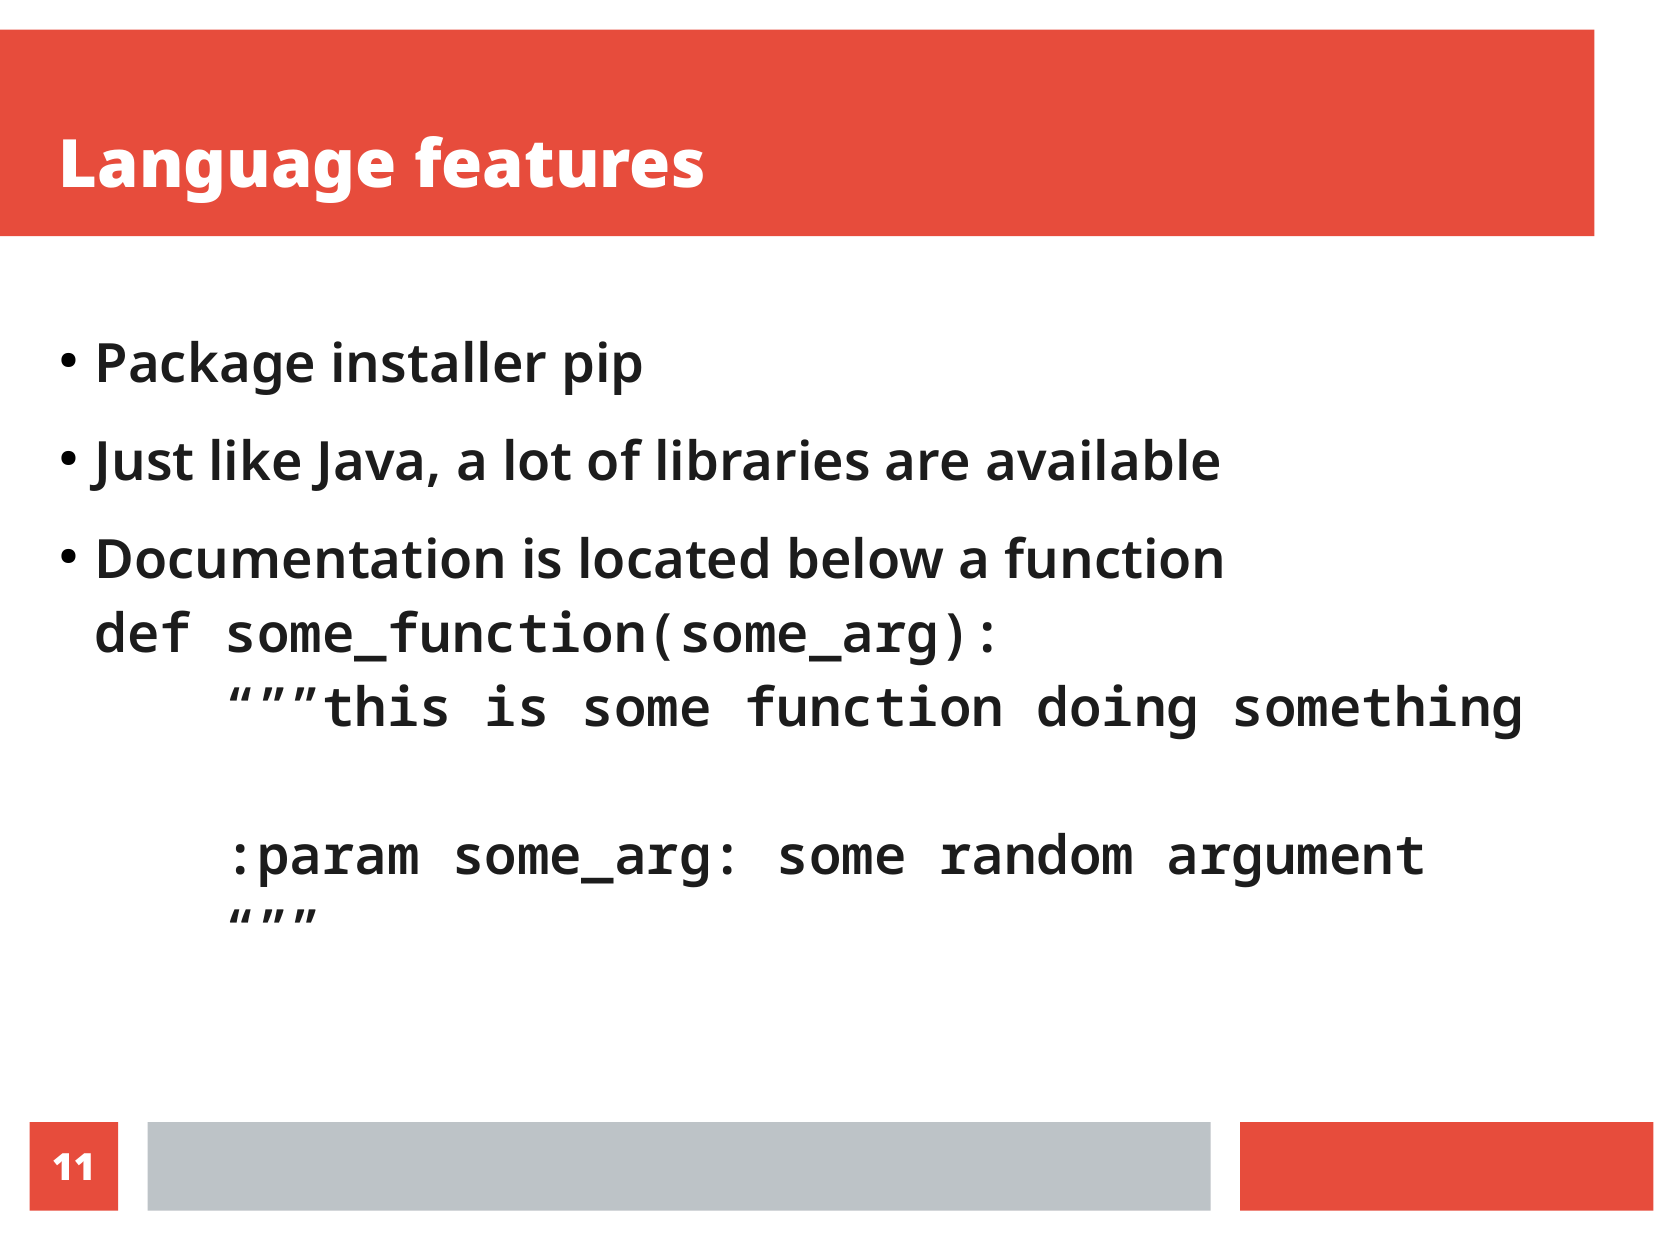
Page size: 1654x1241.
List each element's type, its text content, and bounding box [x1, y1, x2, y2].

list Package installer pip Just like Java, a lot of libraries are available Documentation is located below a function def some_function(some_arg): “””this is some function doing something :param some_arg: some random argument “”” [59, 324, 1565, 1093]
title Language features [59, 59, 1595, 207]
